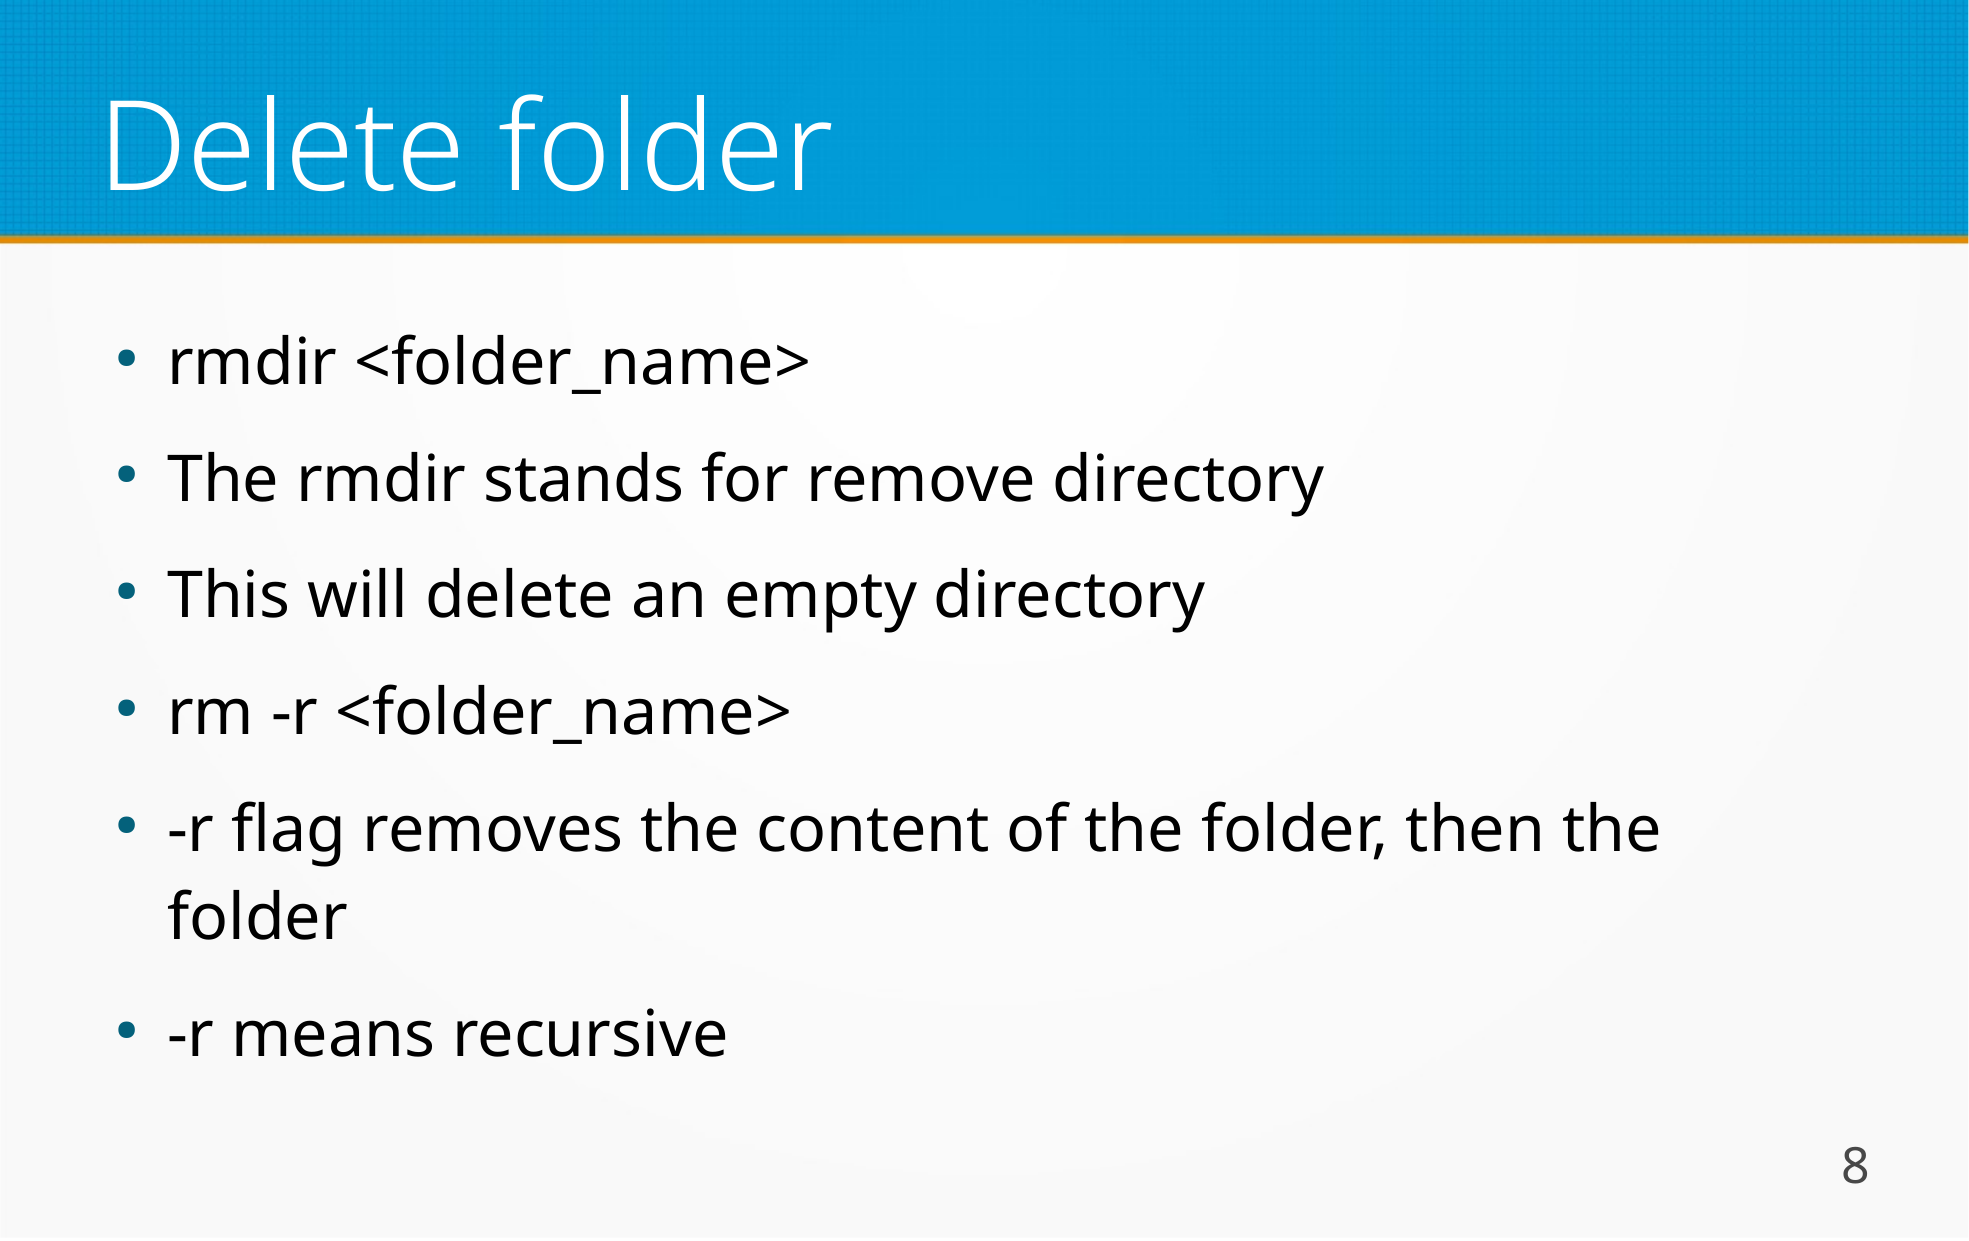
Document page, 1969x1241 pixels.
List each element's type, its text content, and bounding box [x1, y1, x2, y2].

picture [0, 233, 1969, 1241]
list rmdir <folder_name> The rmdir stands for remove directory This will delete an empty directory rm -r <folder_name> -r flag removes the content of the folder, then the folder -r means recursive [98, 315, 1861, 1081]
title Delete folder [98, 19, 1870, 227]
